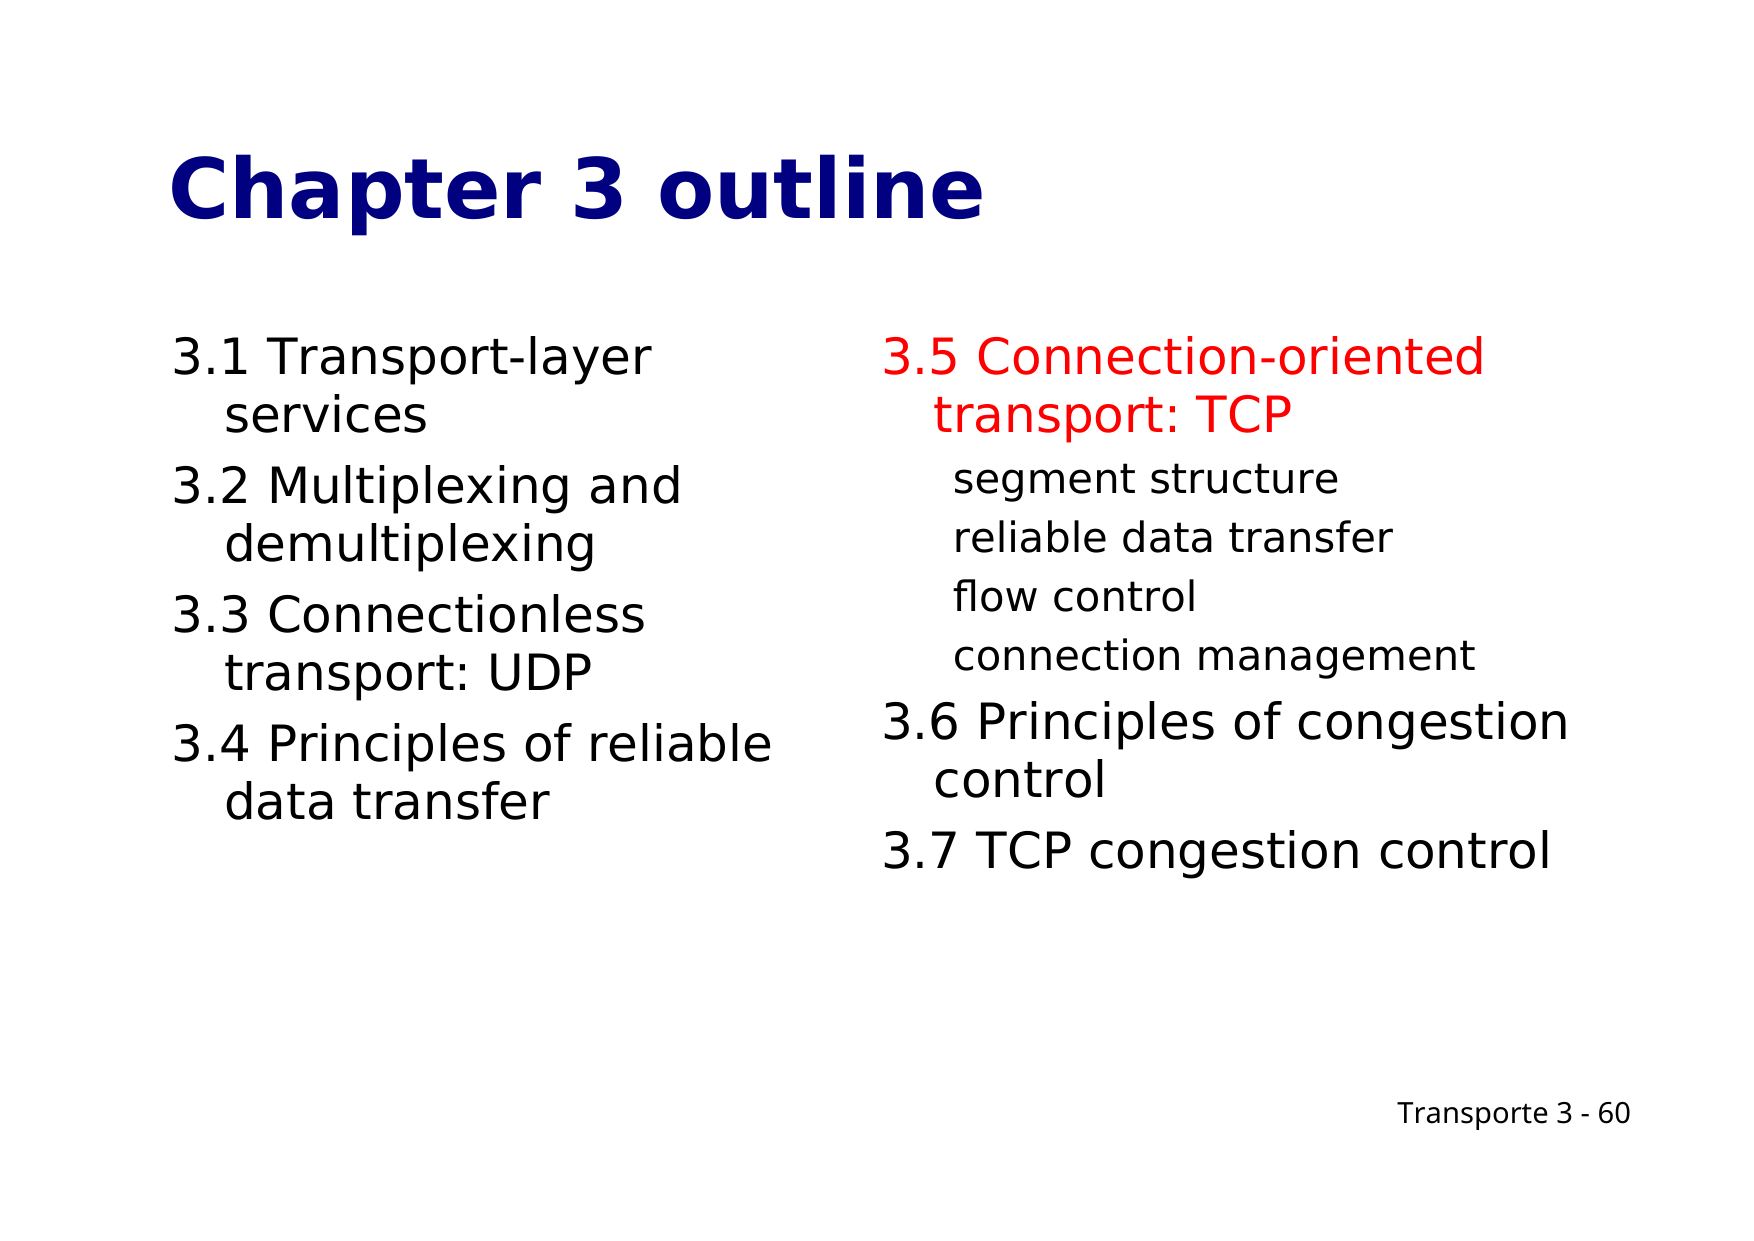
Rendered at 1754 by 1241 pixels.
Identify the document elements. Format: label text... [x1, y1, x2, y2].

list 3.5 Connection-oriented transport: TCP segment structure reliable data transfer flow control connection management 3.6 Principles of congestion control 3.7 TCP congestion control [863, 320, 1590, 1082]
list 3.1 Transport-layer services 3.2 Multiplexing and demultiplexing 3.3 Connectionless transport: UDP 3.4 Principles of reliable data transfer [153, 320, 836, 1082]
title Chapter 3 outline [154, 95, 1546, 284]
